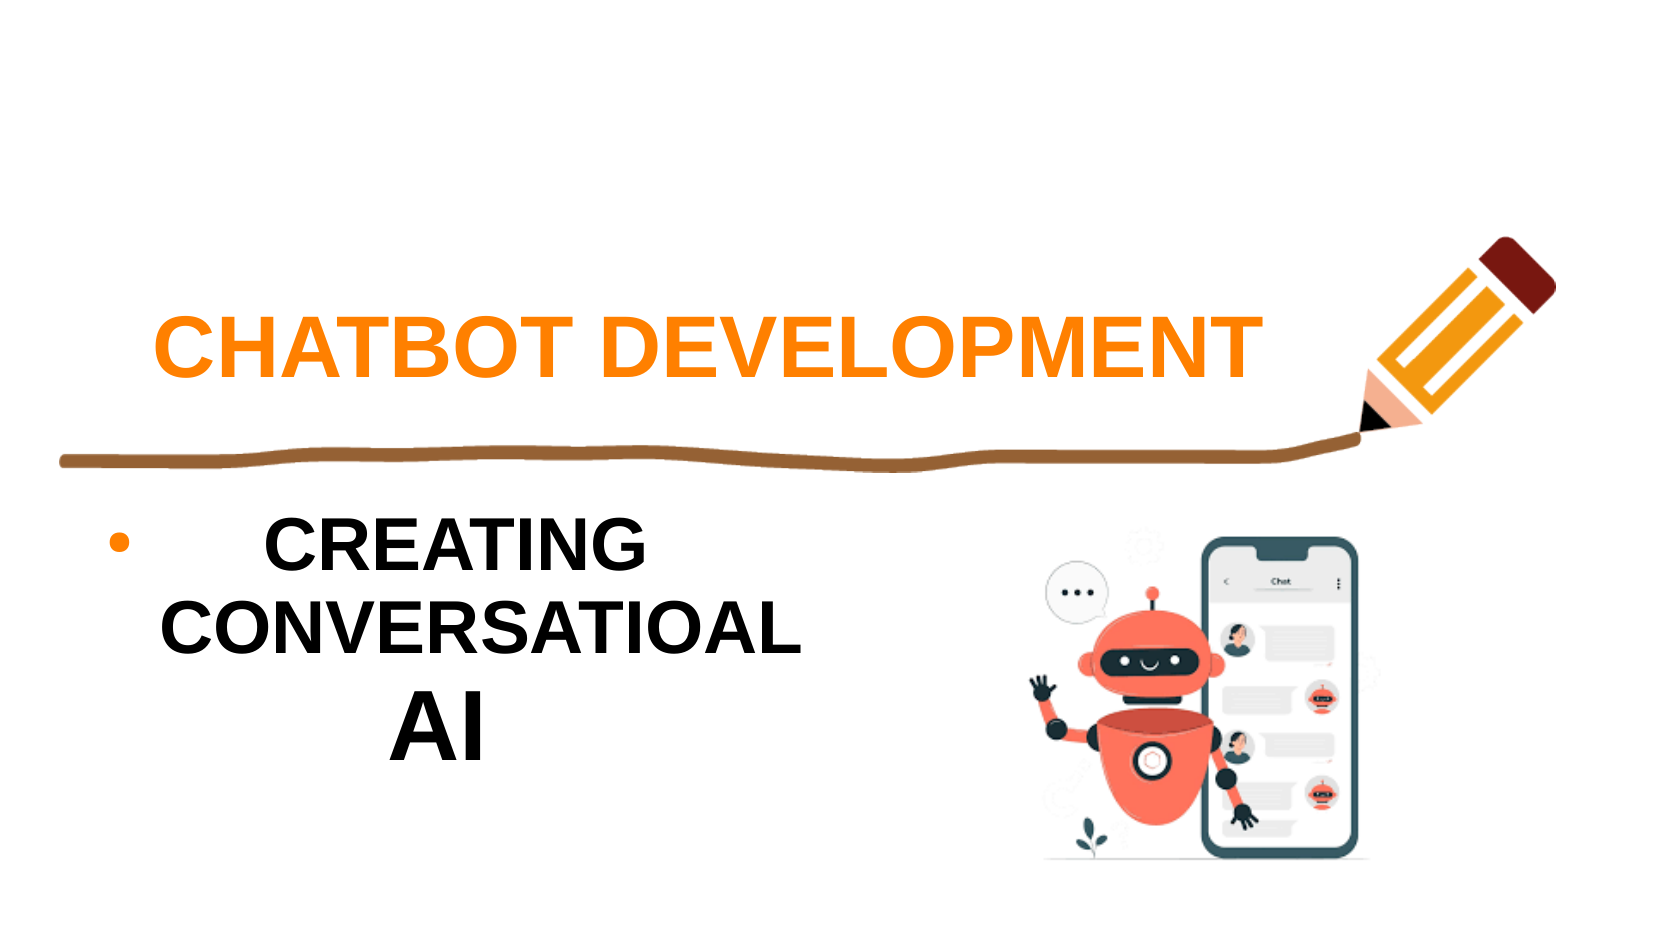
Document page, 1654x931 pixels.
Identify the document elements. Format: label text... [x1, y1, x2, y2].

picture [59, 236, 1556, 473]
picture [1013, 501, 1398, 886]
title CHATBOT DEVELOPMENT [88, 265, 1329, 429]
list CREATING CONVERSATIOAL AI [88, 501, 809, 886]
